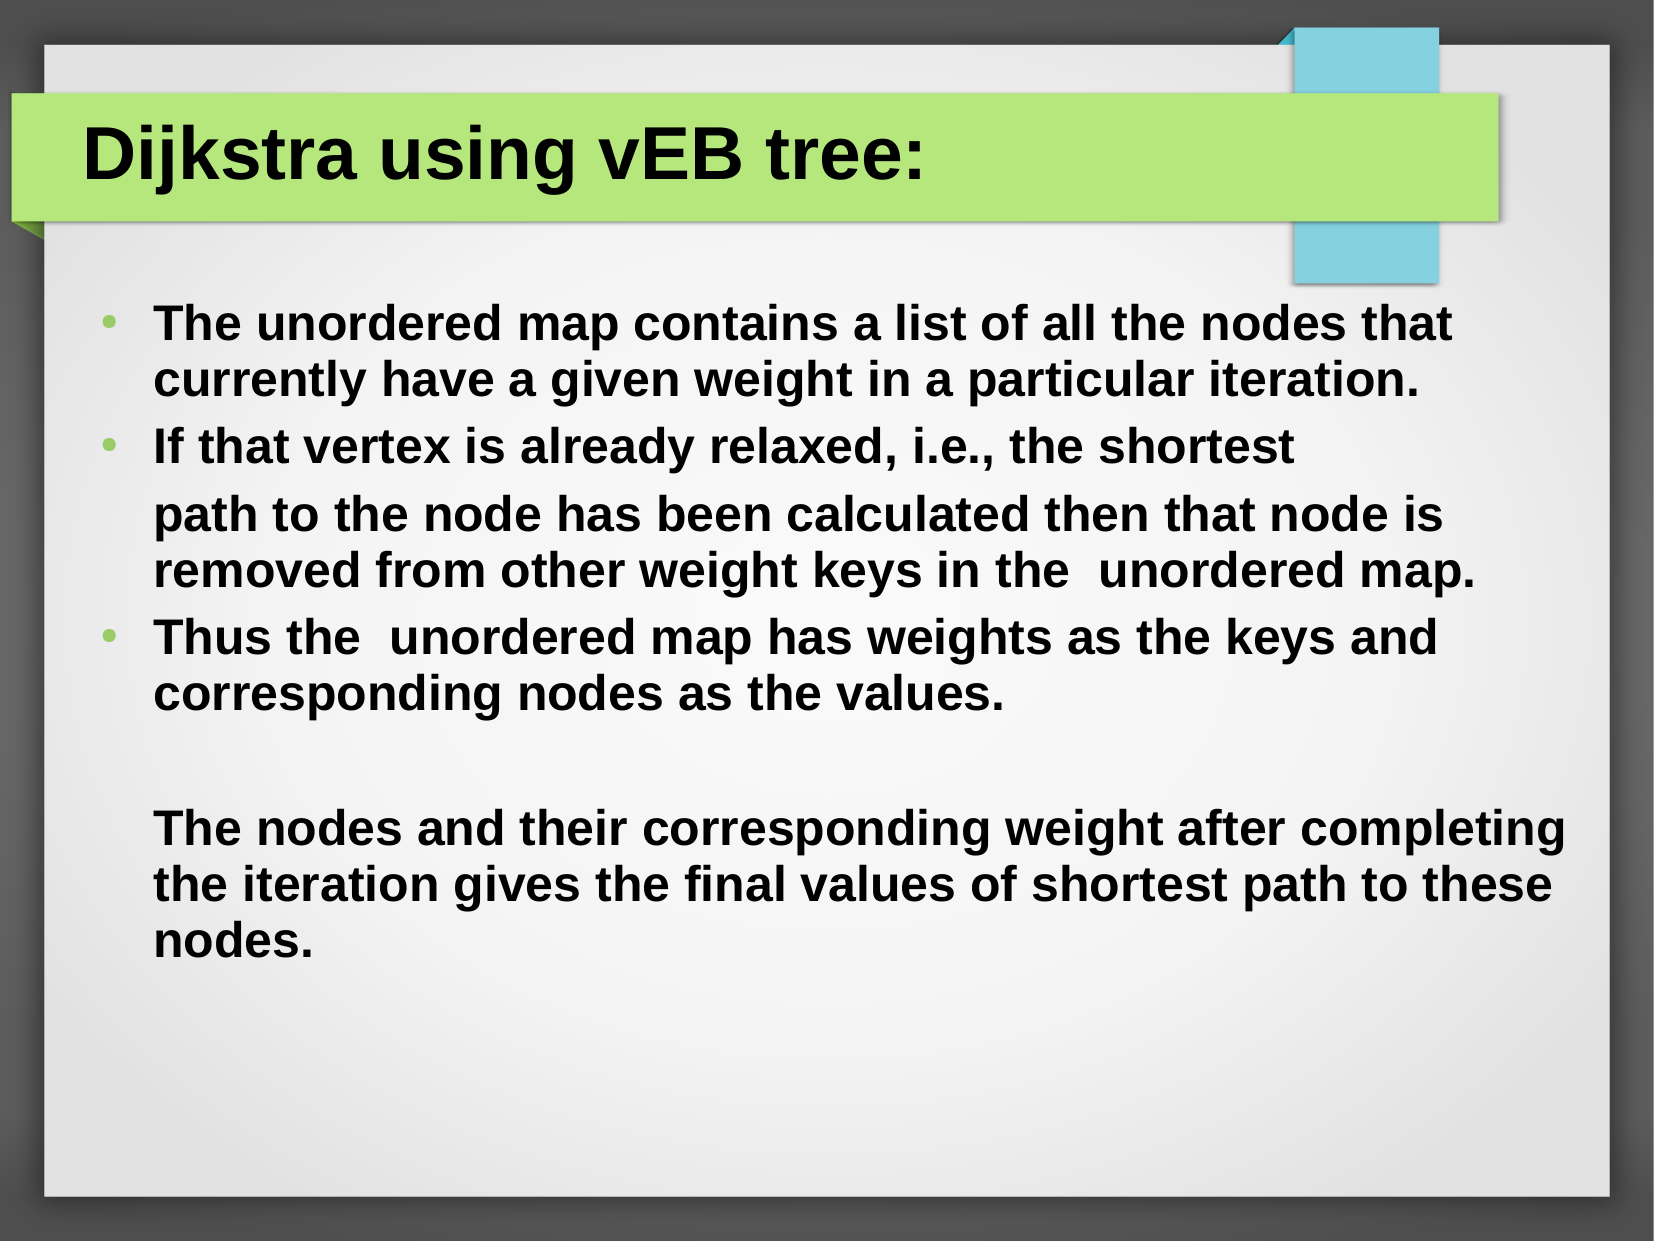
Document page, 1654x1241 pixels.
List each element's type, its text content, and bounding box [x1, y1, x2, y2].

list The unordered map contains a list of all the nodes that currently have a given weight in a particular iteration. If that vertex is already relaxed, i.e., the shortest path to the node has been calculated then that node is removed from other weight keys in the ​ unordered map​. Thus the ​ unordered map has weights as the keys and corresponding nodes as the values. The nodes and their corresponding weight after completing the iteration gives the final values of shortest path to these nodes. [82, 295, 1571, 1015]
title Dijkstra using vEB tree: [82, 94, 1264, 213]
picture [0, 0, 1654, 1241]
